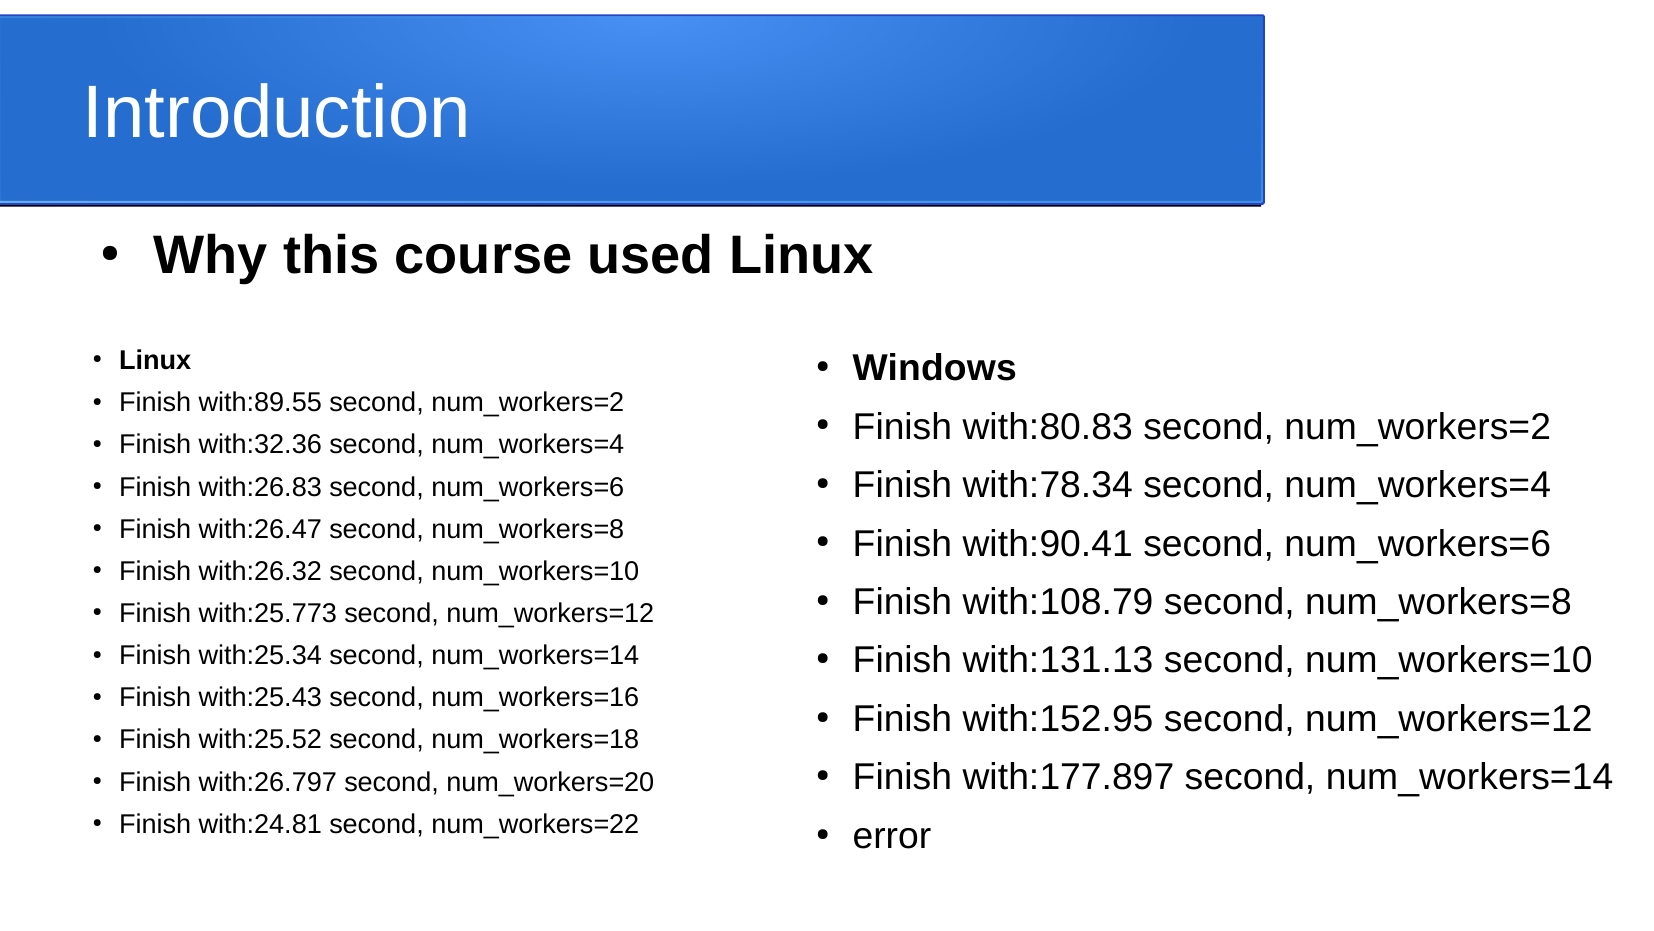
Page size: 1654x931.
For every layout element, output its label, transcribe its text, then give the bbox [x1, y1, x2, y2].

list Windows Finish with:80.83 second, num_workers=2 Finish with:78.34 second, num_workers=4 Finish with:90.41 second, num_workers=6 Finish with:108.79 second, num_workers=8 Finish with:131.13 second, num_workers=10 Finish with:152.95 second, num_workers=12 Finish with:177.897 second, num_workers=14 error [803, 346, 1621, 871]
list Why this course used Linux [82, 224, 1261, 361]
list Linux Finish with:89.55 second, num_workers=2 Finish with:32.36 second, num_workers=4 Finish with:26.83 second, num_workers=6 Finish with:26.47 second, num_workers=8 Finish with:26.32 second, num_workers=10 Finish with:25.773 second, num_workers=12 Finish with:25.34 second, num_workers=14 Finish with:25.43 second, num_workers=16 Finish with:25.52 second, num_workers=18 Finish with:26.797 second, num_workers=20 Finish with:24.81 second, num_workers=22 [83, 345, 811, 841]
title Introduction [82, 35, 1235, 189]
